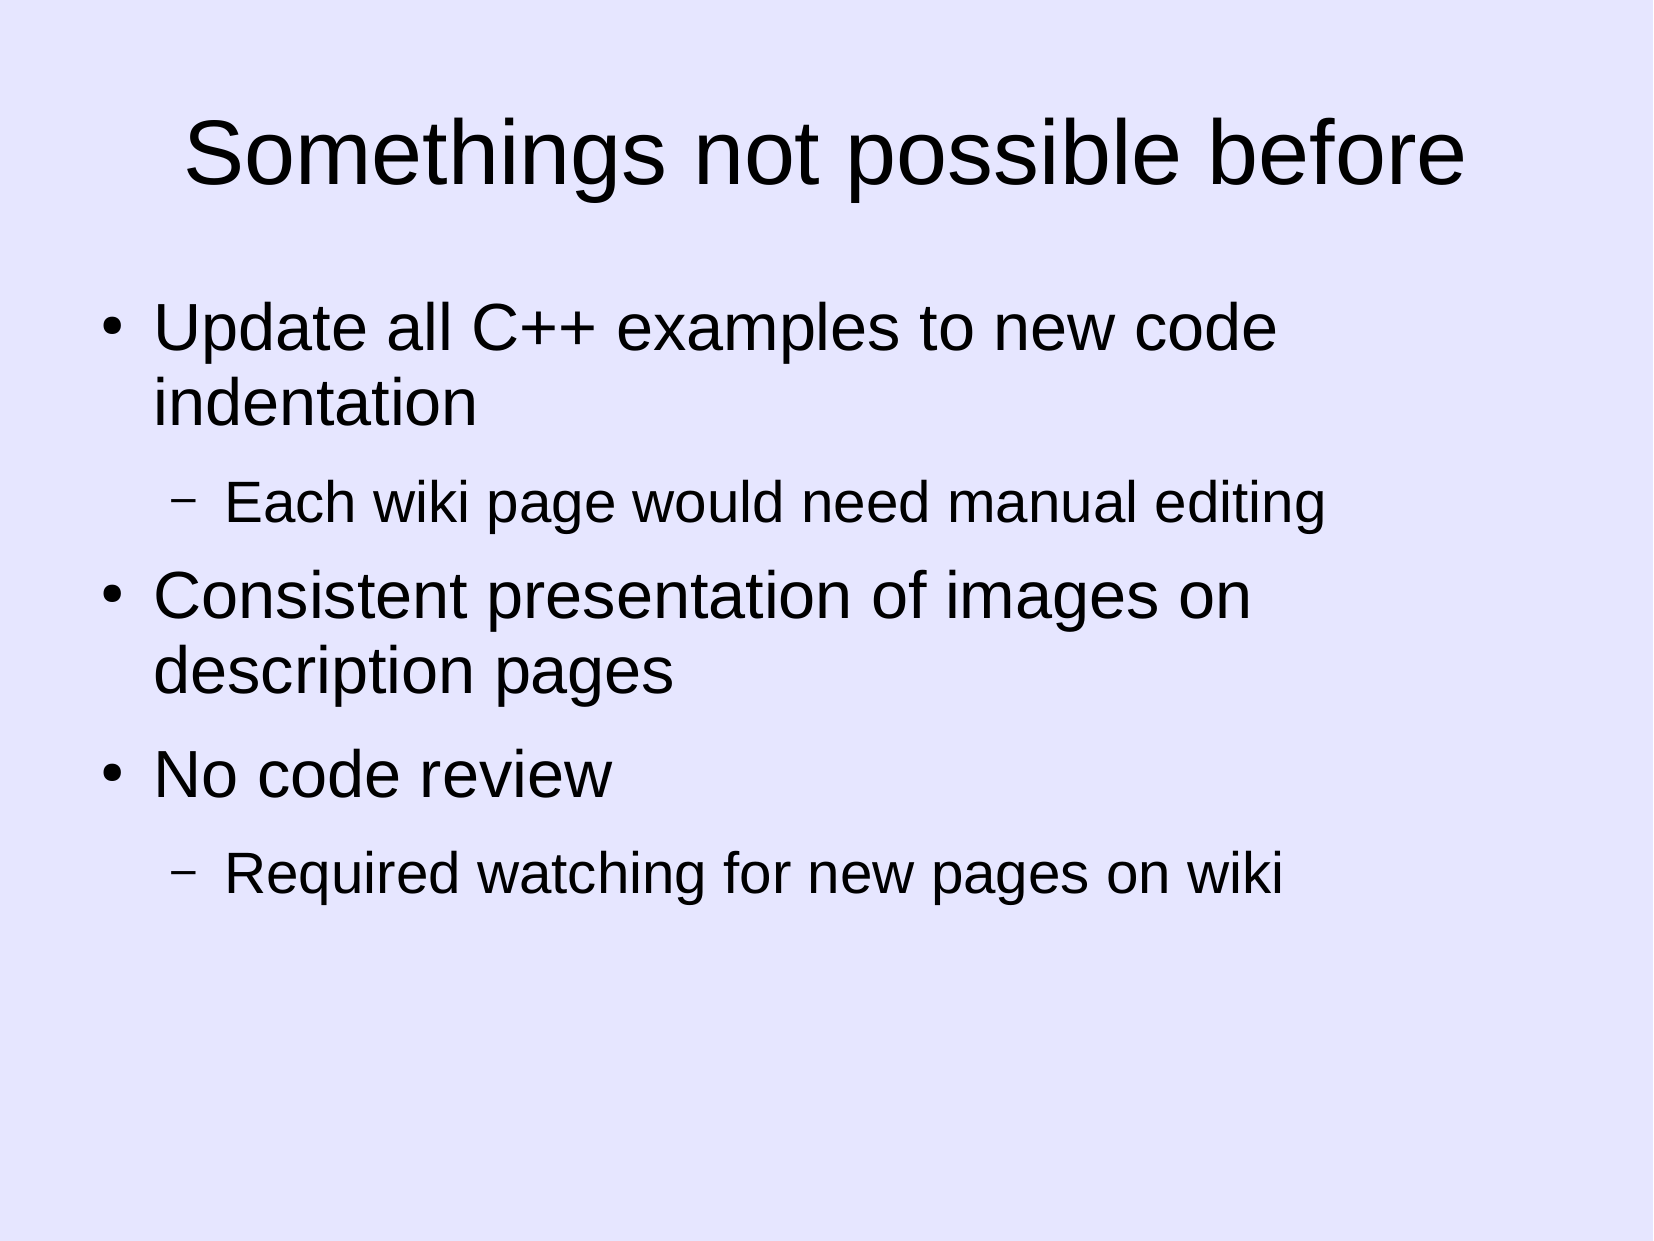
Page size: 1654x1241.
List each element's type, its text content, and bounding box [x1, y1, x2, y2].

title Somethings not possible before [82, 49, 1571, 257]
list Update all C++ examples to new code indentation Each wiki page would need manual editing Consistent presentation of images on description pages No code review Required watching for new pages on wiki [82, 290, 1571, 1109]
